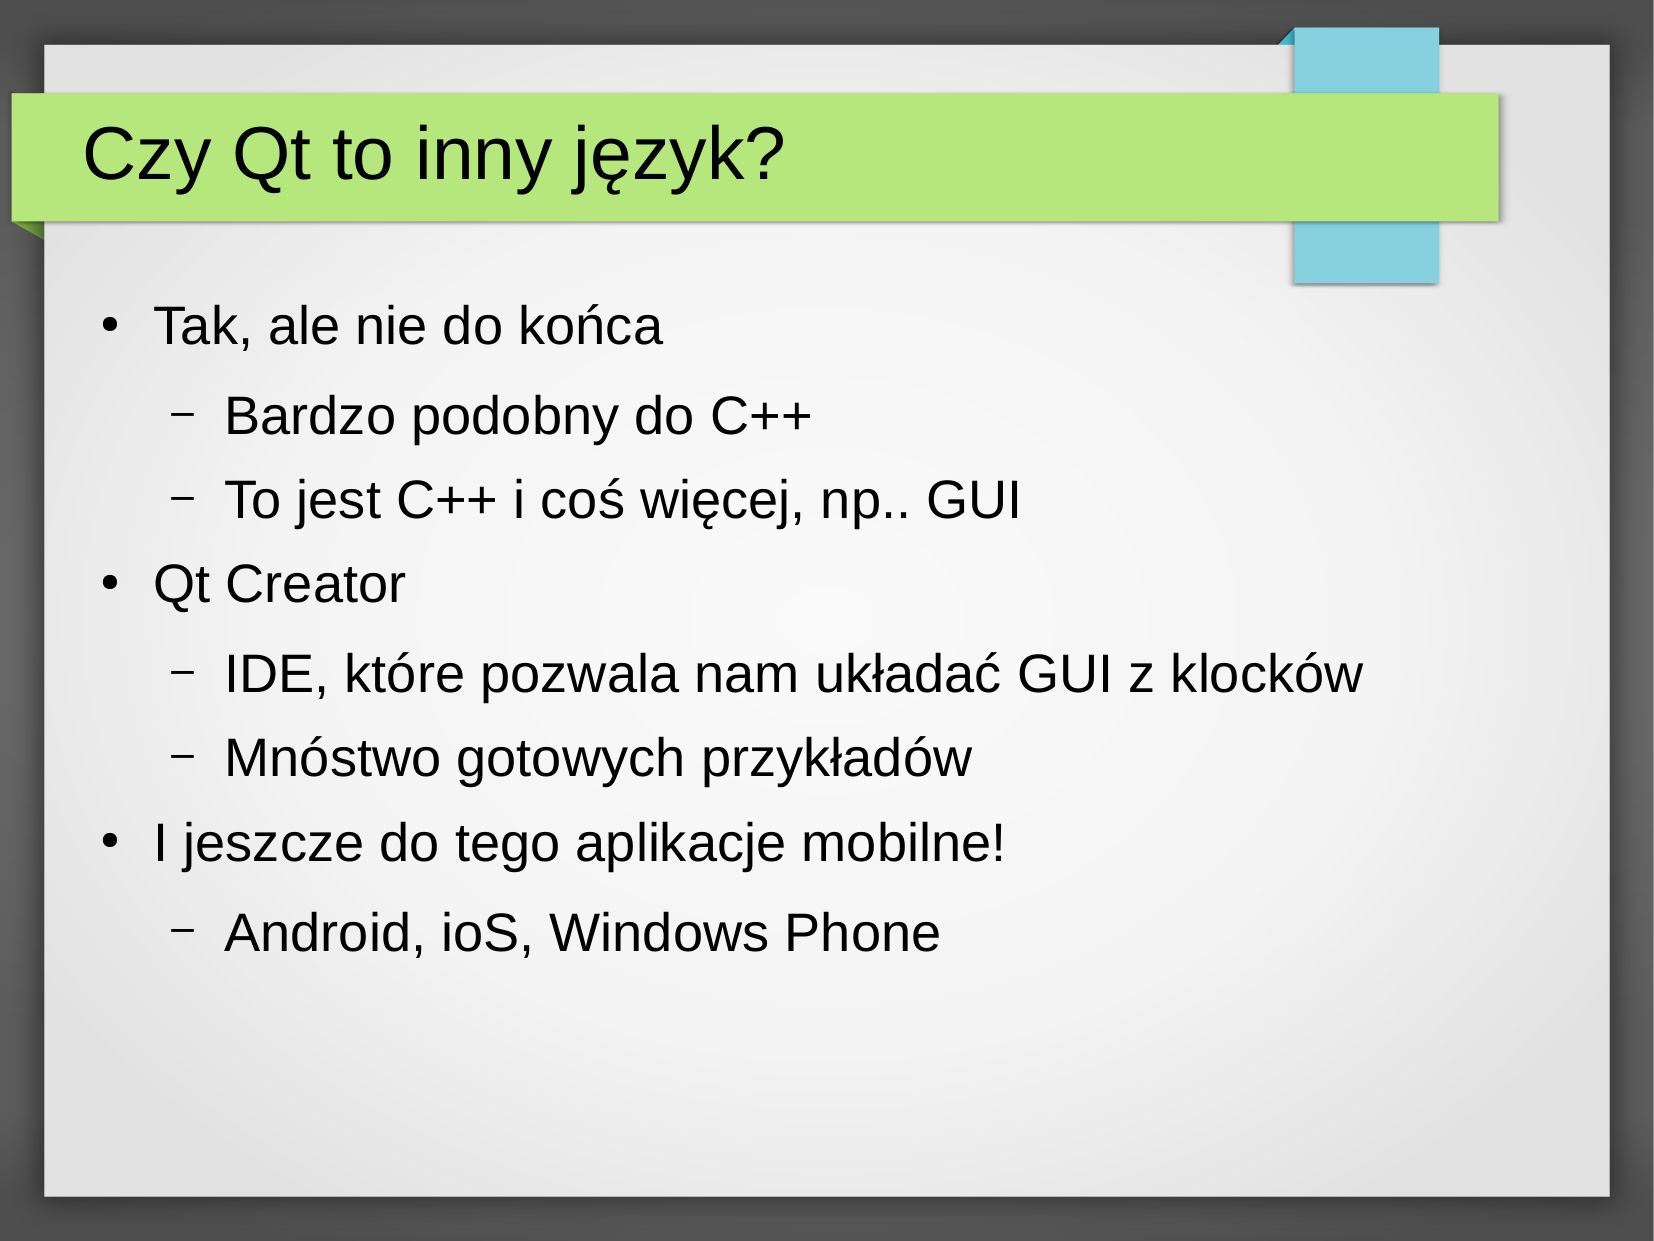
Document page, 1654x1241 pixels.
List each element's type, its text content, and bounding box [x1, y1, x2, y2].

list Tak, ale nie do końca Bardzo podobny do C++ To jest C++ i coś więcej, np.. GUI Qt Creator IDE, które pozwala nam układać GUI z klocków Mnóstwo gotowych przykładów I jeszcze do tego aplikacje mobilne! Android, ioS, Windows Phone [82, 295, 1571, 1015]
picture [0, 0, 1654, 1241]
title Czy Qt to inny język? [82, 94, 1264, 213]
